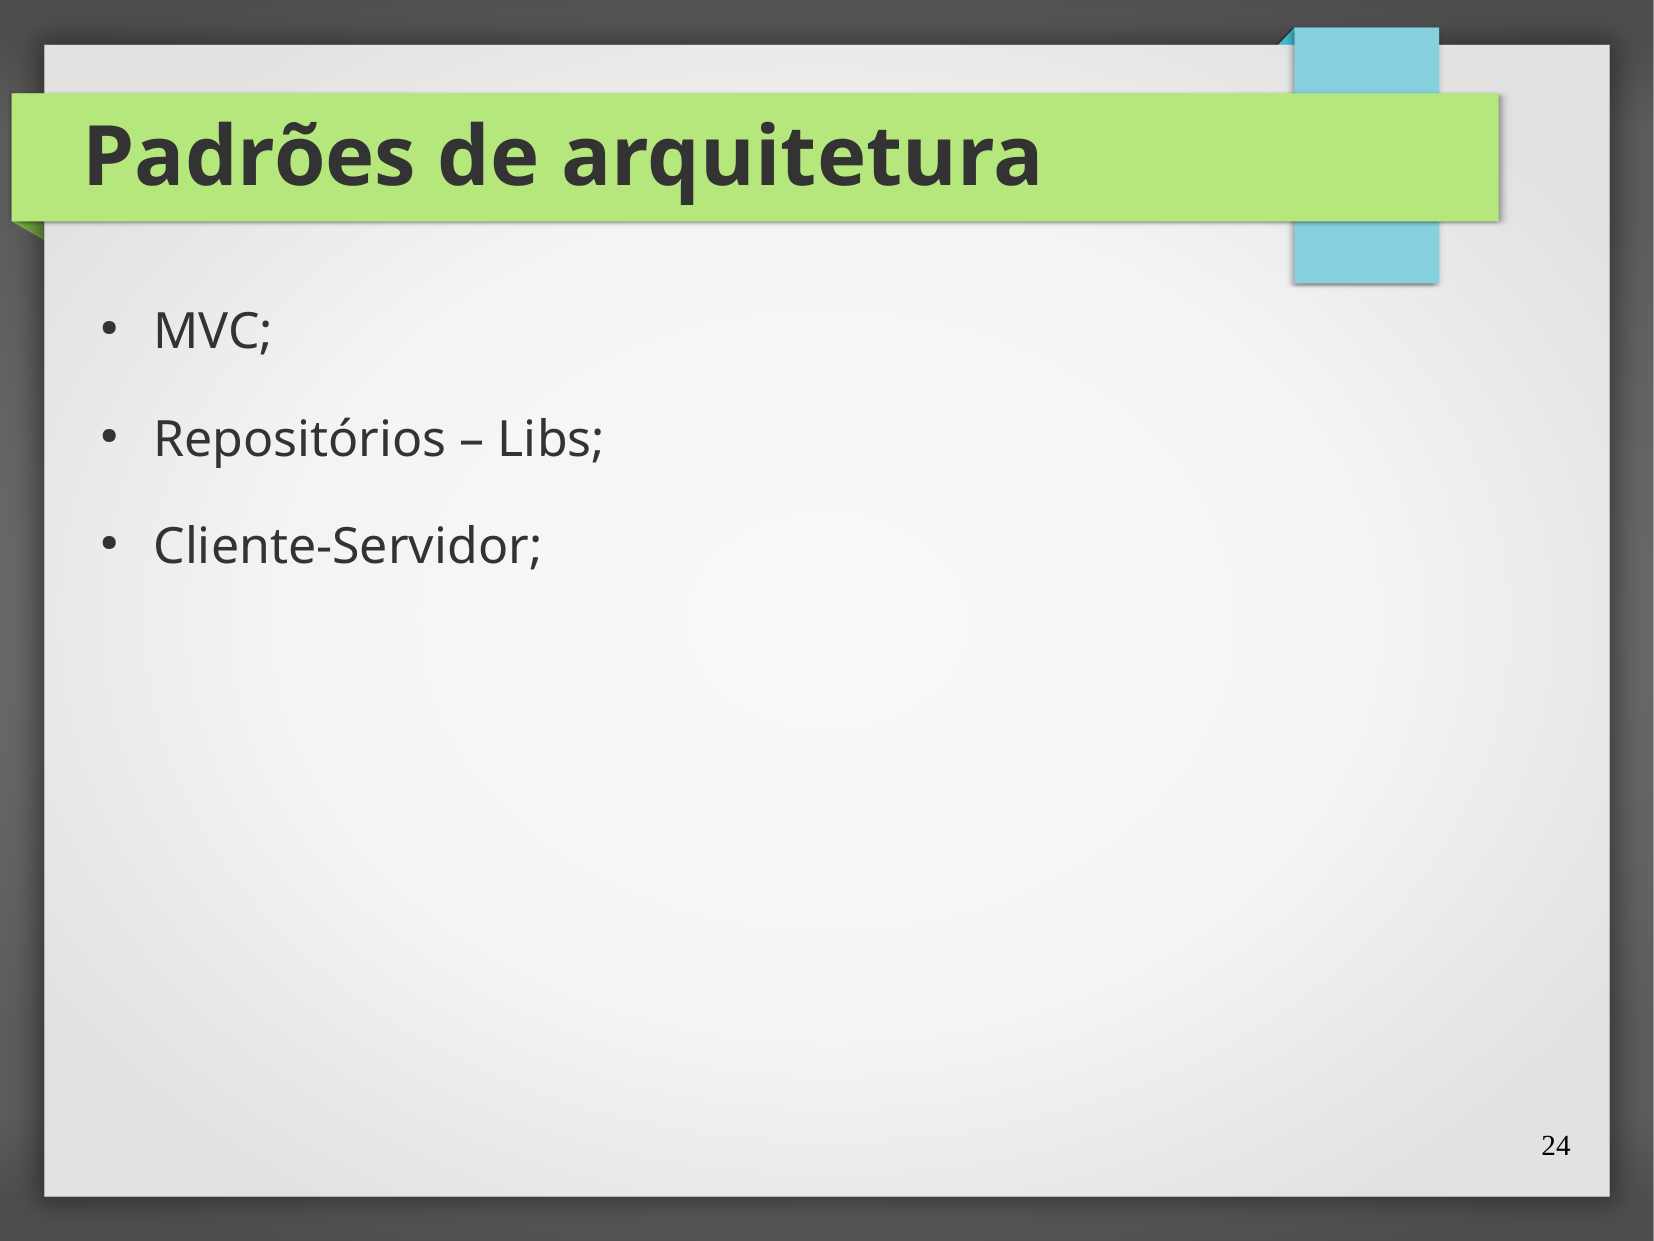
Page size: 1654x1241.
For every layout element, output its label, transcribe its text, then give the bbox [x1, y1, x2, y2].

list MVC; Repositórios – Libs; Cliente-Servidor; [82, 295, 1571, 1015]
title Padrões de arquitetura [82, 94, 1264, 213]
picture [0, 0, 1654, 1241]
